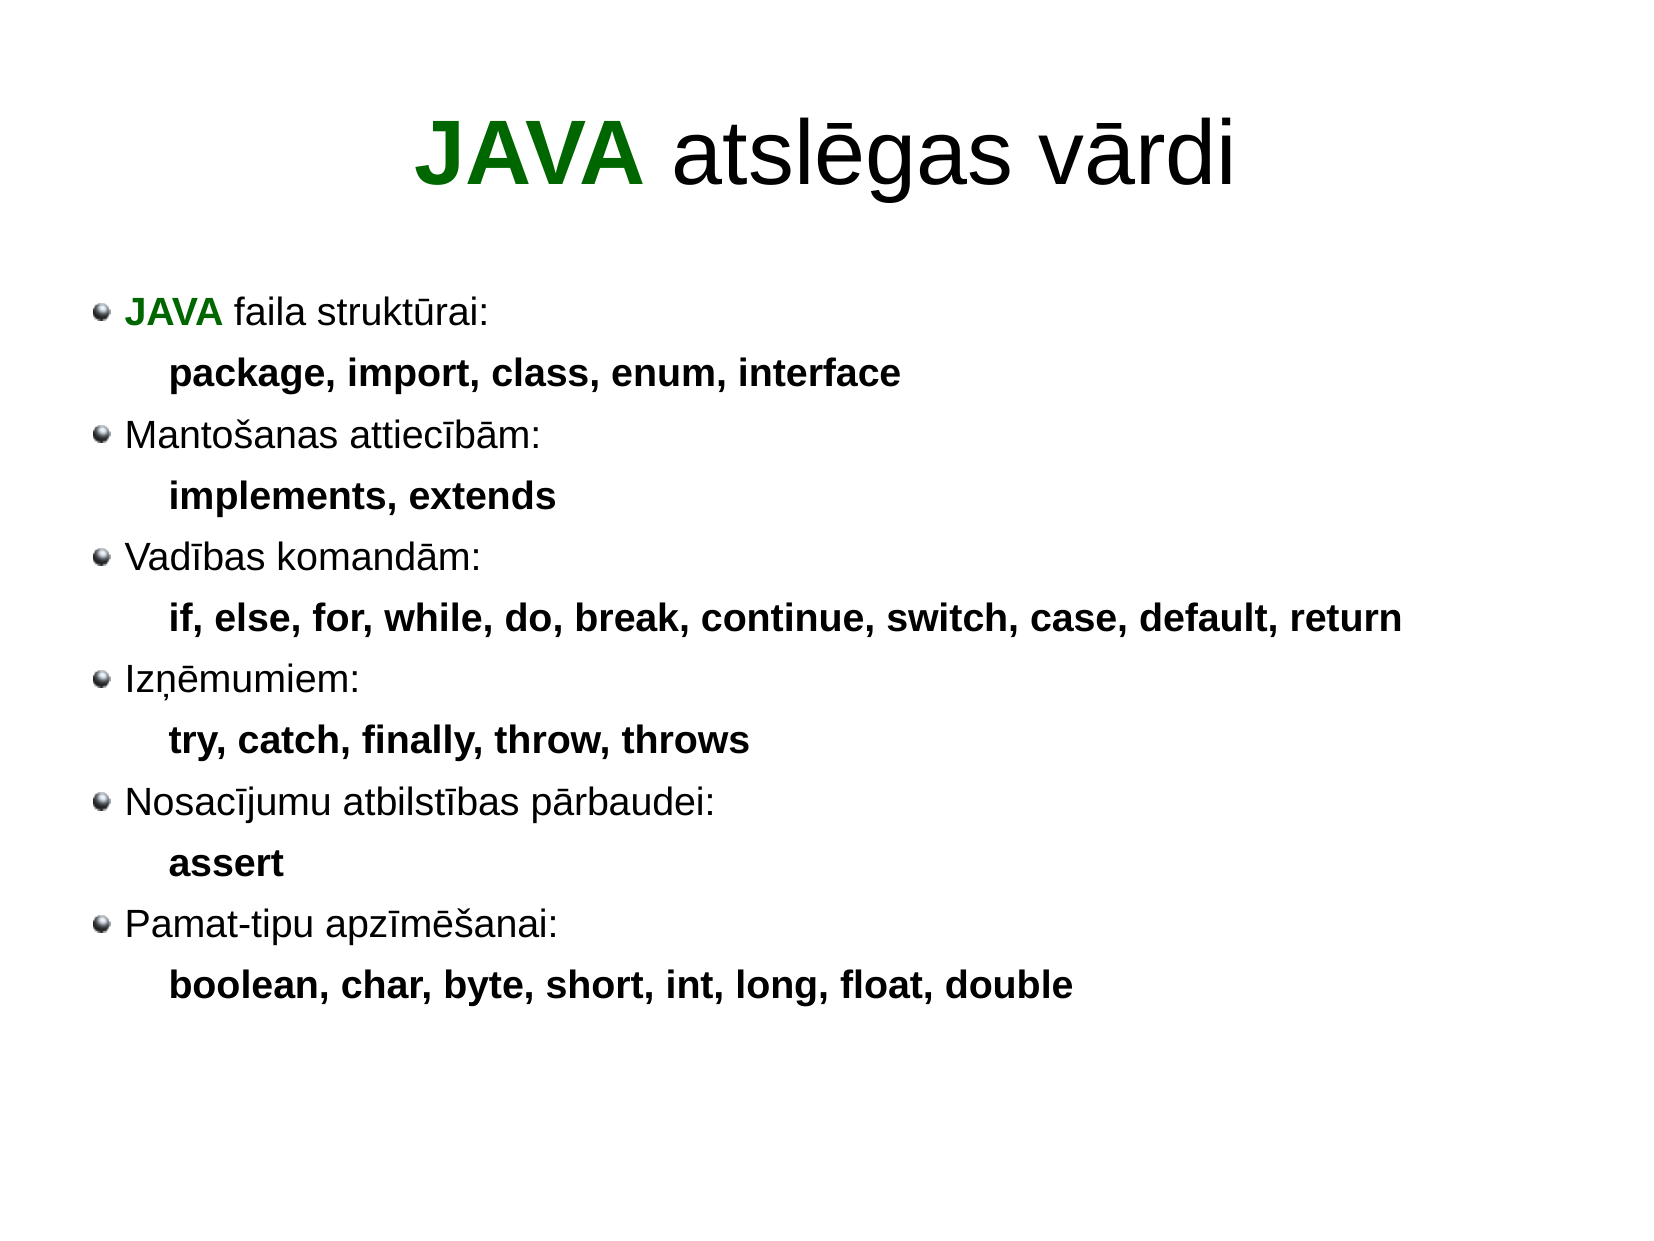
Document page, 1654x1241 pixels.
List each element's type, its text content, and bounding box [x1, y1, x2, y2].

title JAVA atslēgas vārdi [82, 49, 1571, 257]
list JAVA faila struktūrai: package, import, class, enum, interface Mantošanas attiecībām: implements, extends Vadības komandām: if, else, for, while, do, break, continue, switch, case, default, return Izņēmumiem: try, catch, finally, throw, throws Nosacījumu atbilstības pārbaudei: assert Pamat-tipu apzīmēšanai: boolean, char, byte, short, int, long, float, double [82, 290, 1538, 1010]
